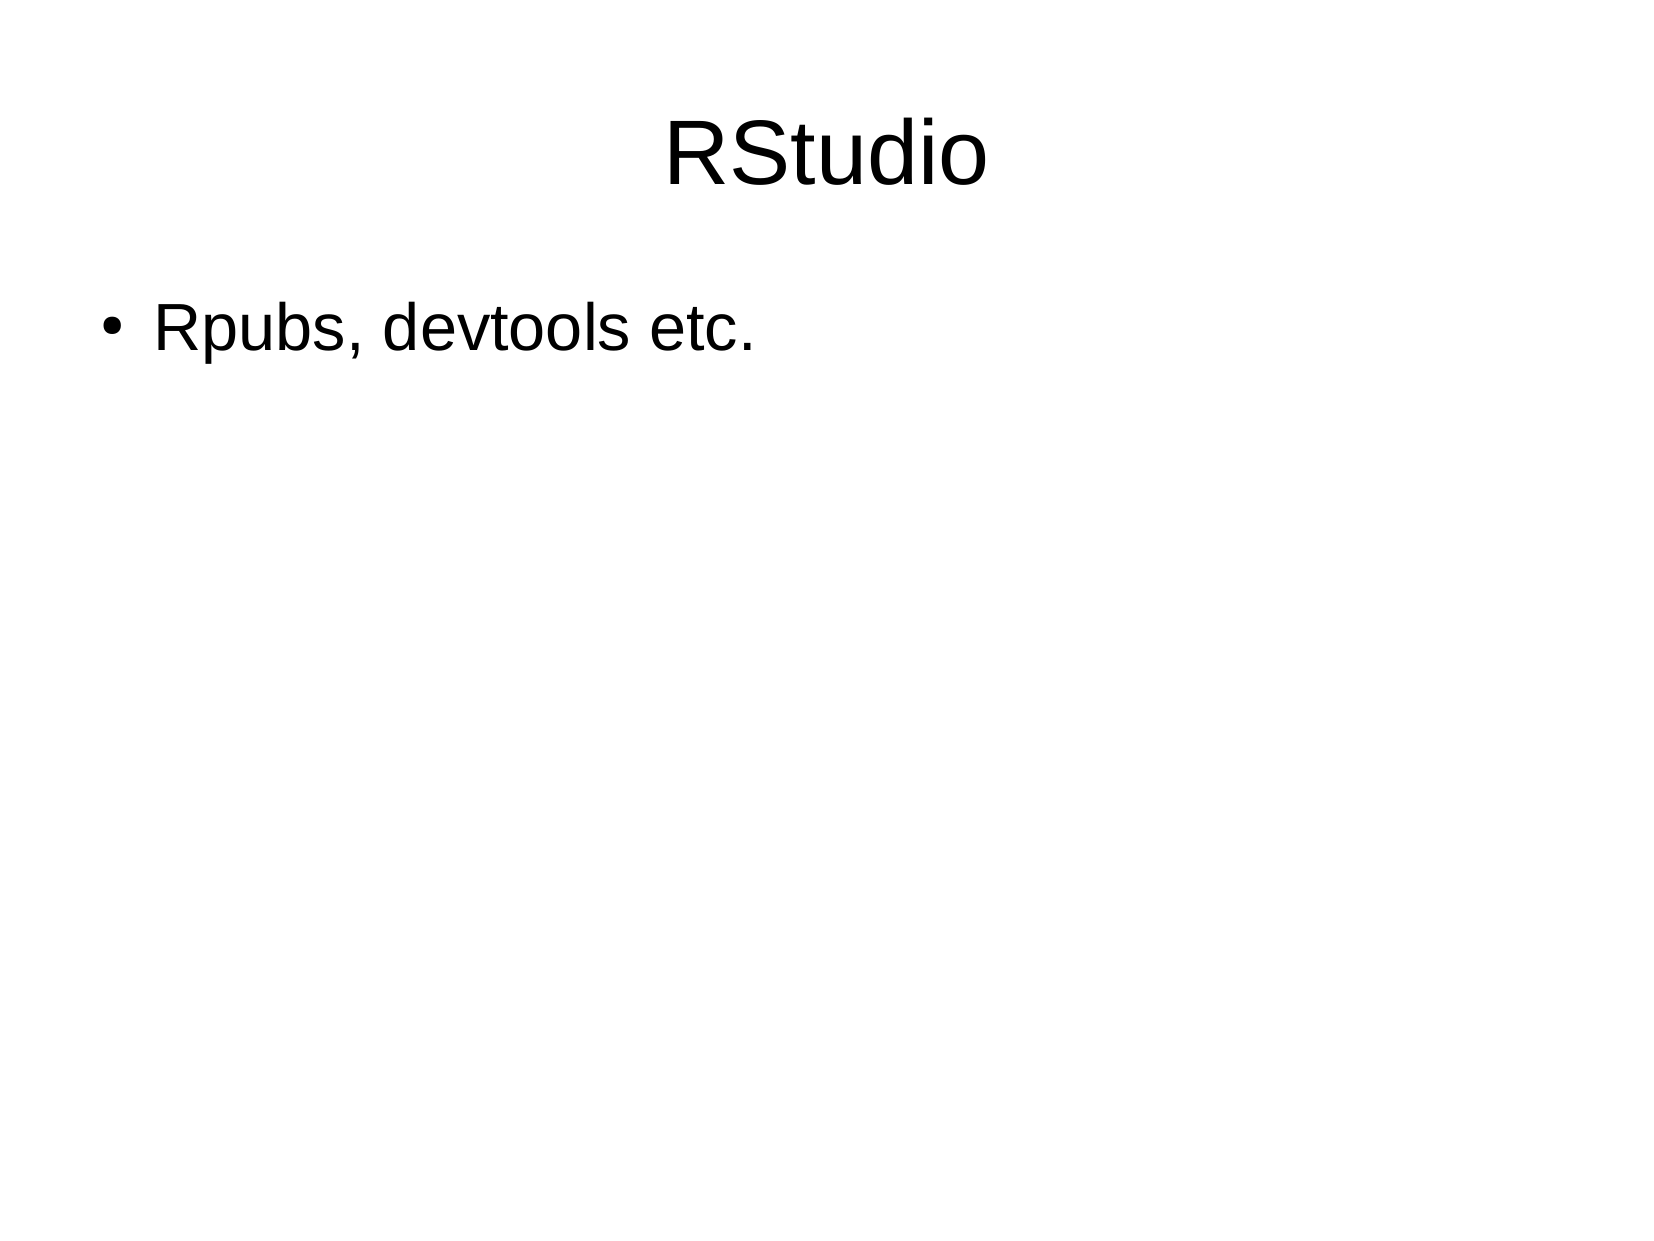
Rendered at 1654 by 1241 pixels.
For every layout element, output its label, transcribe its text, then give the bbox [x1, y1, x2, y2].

title RStudio [82, 49, 1571, 257]
list Rpubs, devtools etc. [82, 290, 1538, 1010]
